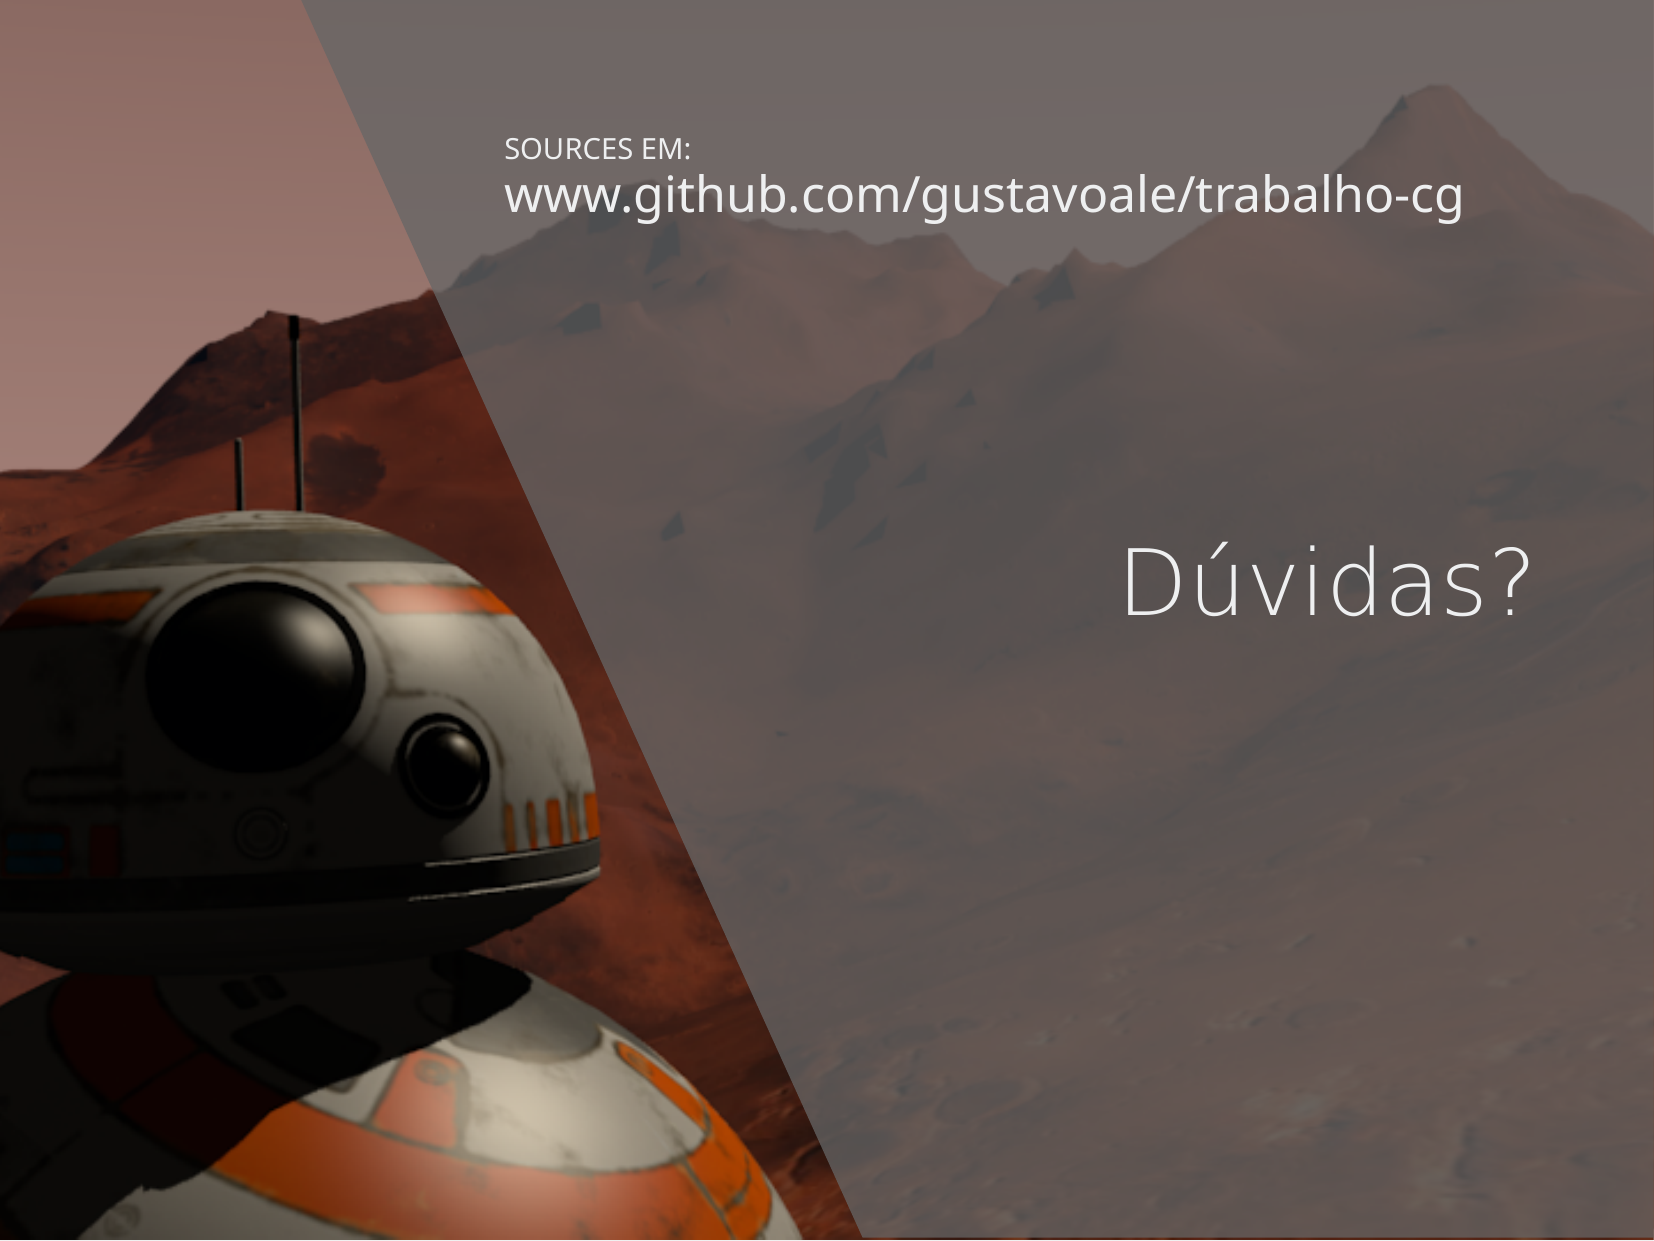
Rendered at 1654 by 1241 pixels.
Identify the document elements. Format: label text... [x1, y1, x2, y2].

text_box [301, 0, 1654, 1238]
text_box SOURCES EM: [489, 120, 1538, 170]
title Dúvidas? [75, 487, 1538, 680]
text_box www.github.com/gustavoale/trabalho-cg [489, 170, 1538, 226]
picture [0, 0, 1654, 1241]
